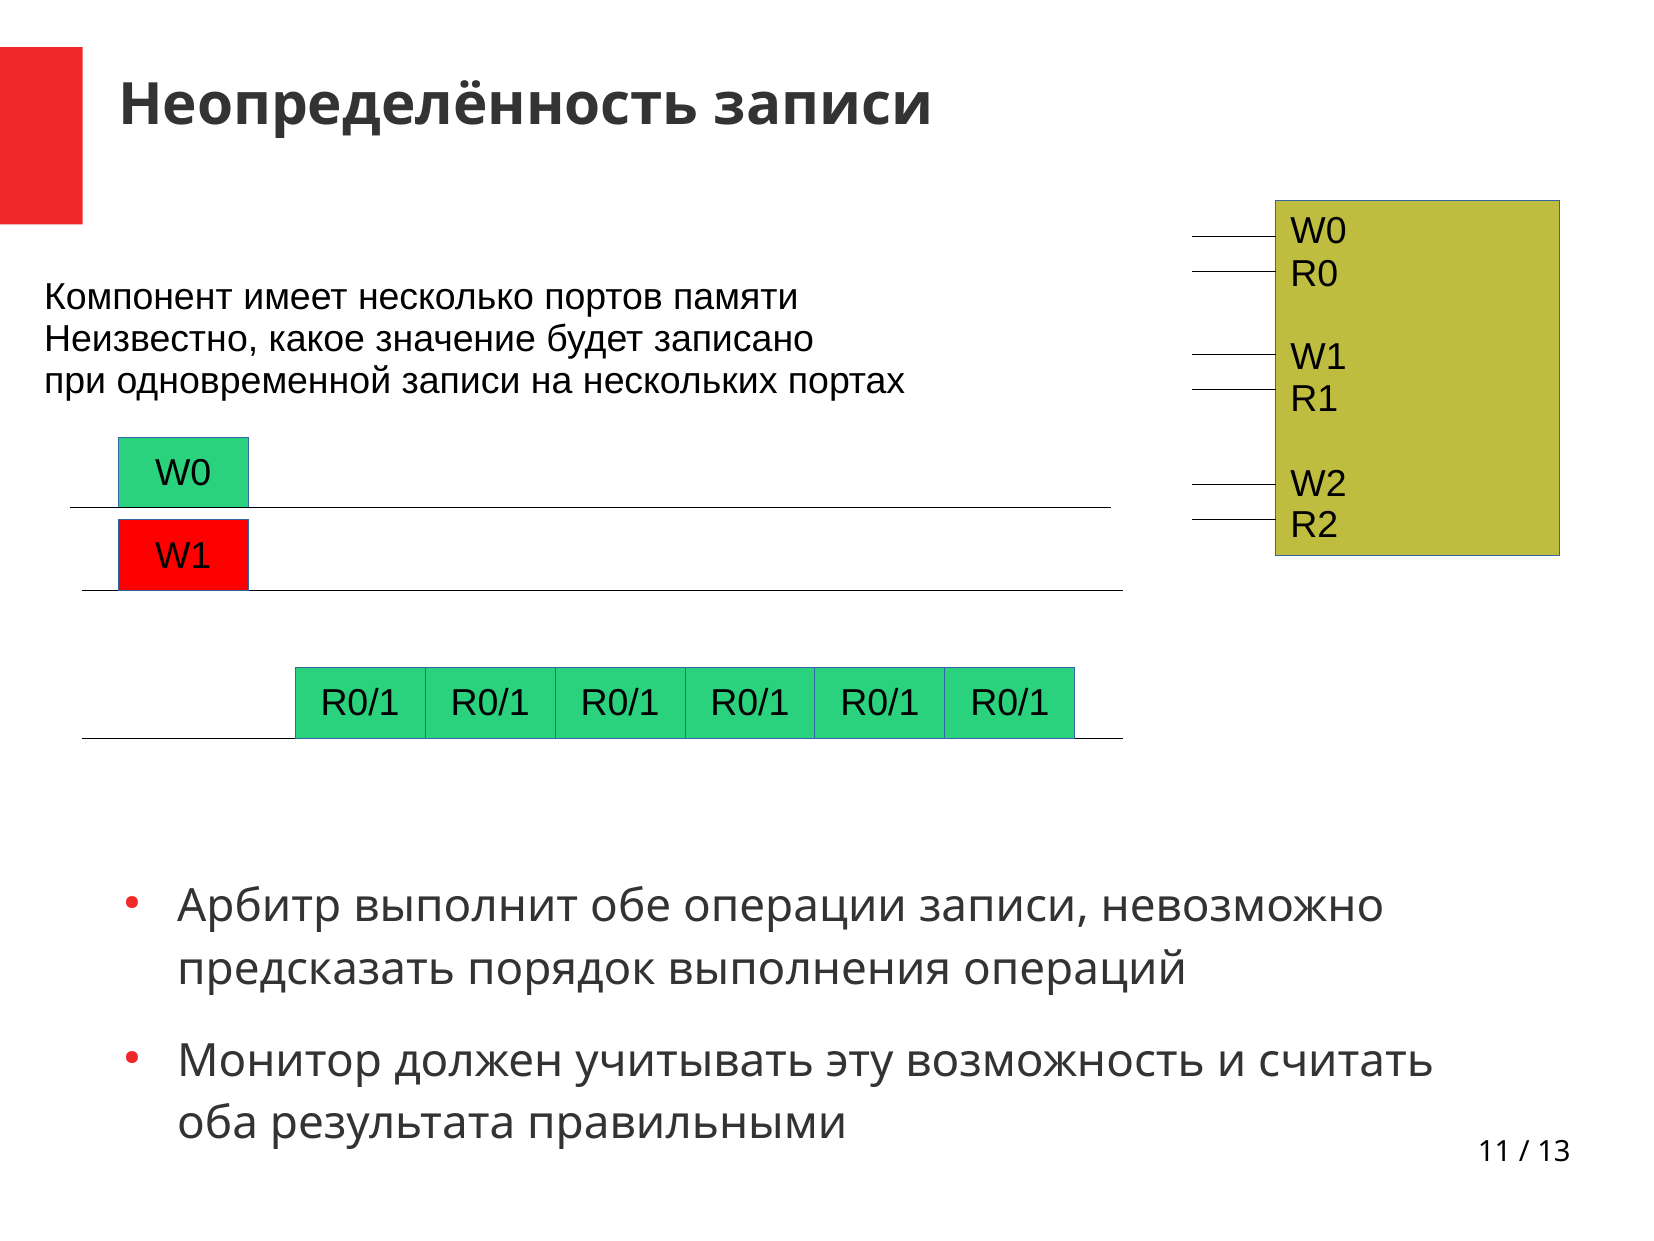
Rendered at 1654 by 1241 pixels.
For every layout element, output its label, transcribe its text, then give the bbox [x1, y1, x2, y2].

text_box W0 R0 W1 R1 W2 R2 [1275, 200, 1560, 556]
text_box R0/1 [814, 667, 944, 739]
text_box Компонент имеет несколько портов памяти Неизвестно, какое значение будет записано при одновременной записи на нескольких портах [29, 268, 921, 408]
text_box R0/1 [685, 667, 814, 739]
text_box R0/1 [295, 667, 425, 739]
text_box W0 [118, 437, 249, 507]
list Арбитр выполнит обе операции записи, невозможно предсказать порядок выполнения операций Монитор должен учитывать эту возможность и считать оба результата правильными [106, 780, 1524, 1075]
text_box R0/1 [944, 667, 1075, 739]
text_box W1 [118, 519, 249, 591]
text_box R0/1 [425, 667, 555, 739]
text_box R0/1 [555, 667, 685, 739]
title Неопределённость записи [118, 49, 1571, 154]
